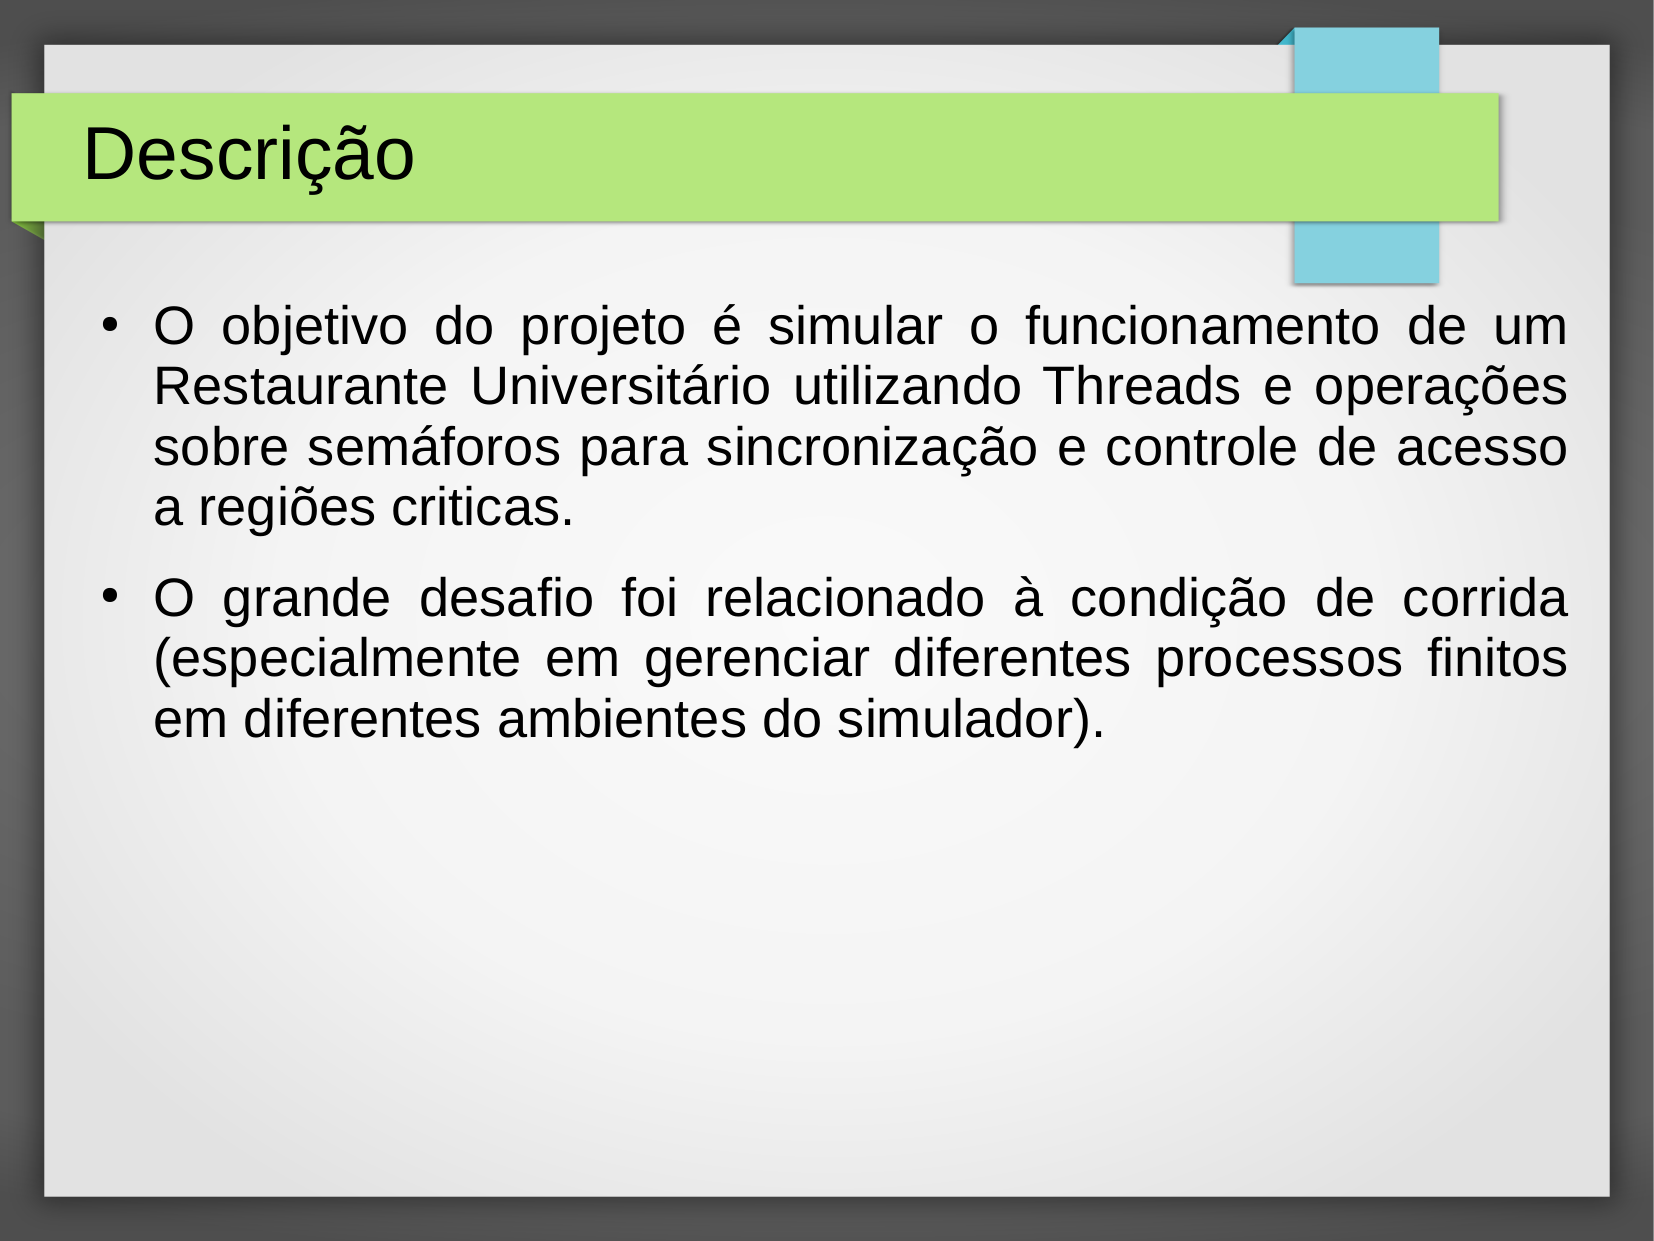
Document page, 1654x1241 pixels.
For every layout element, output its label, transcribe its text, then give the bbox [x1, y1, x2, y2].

list O objetivo do projeto é simular o funcionamento de um Restaurante Universitário utilizando Threads e operações sobre semáforos para sincronização e controle de acesso a regiões criticas. O grande desafio foi relacionado à condição de corrida (especialmente em gerenciar diferentes processos finitos em diferentes ambientes do simulador). [82, 295, 1571, 1015]
title Descrição [82, 94, 1264, 213]
picture [0, 0, 1654, 1241]
